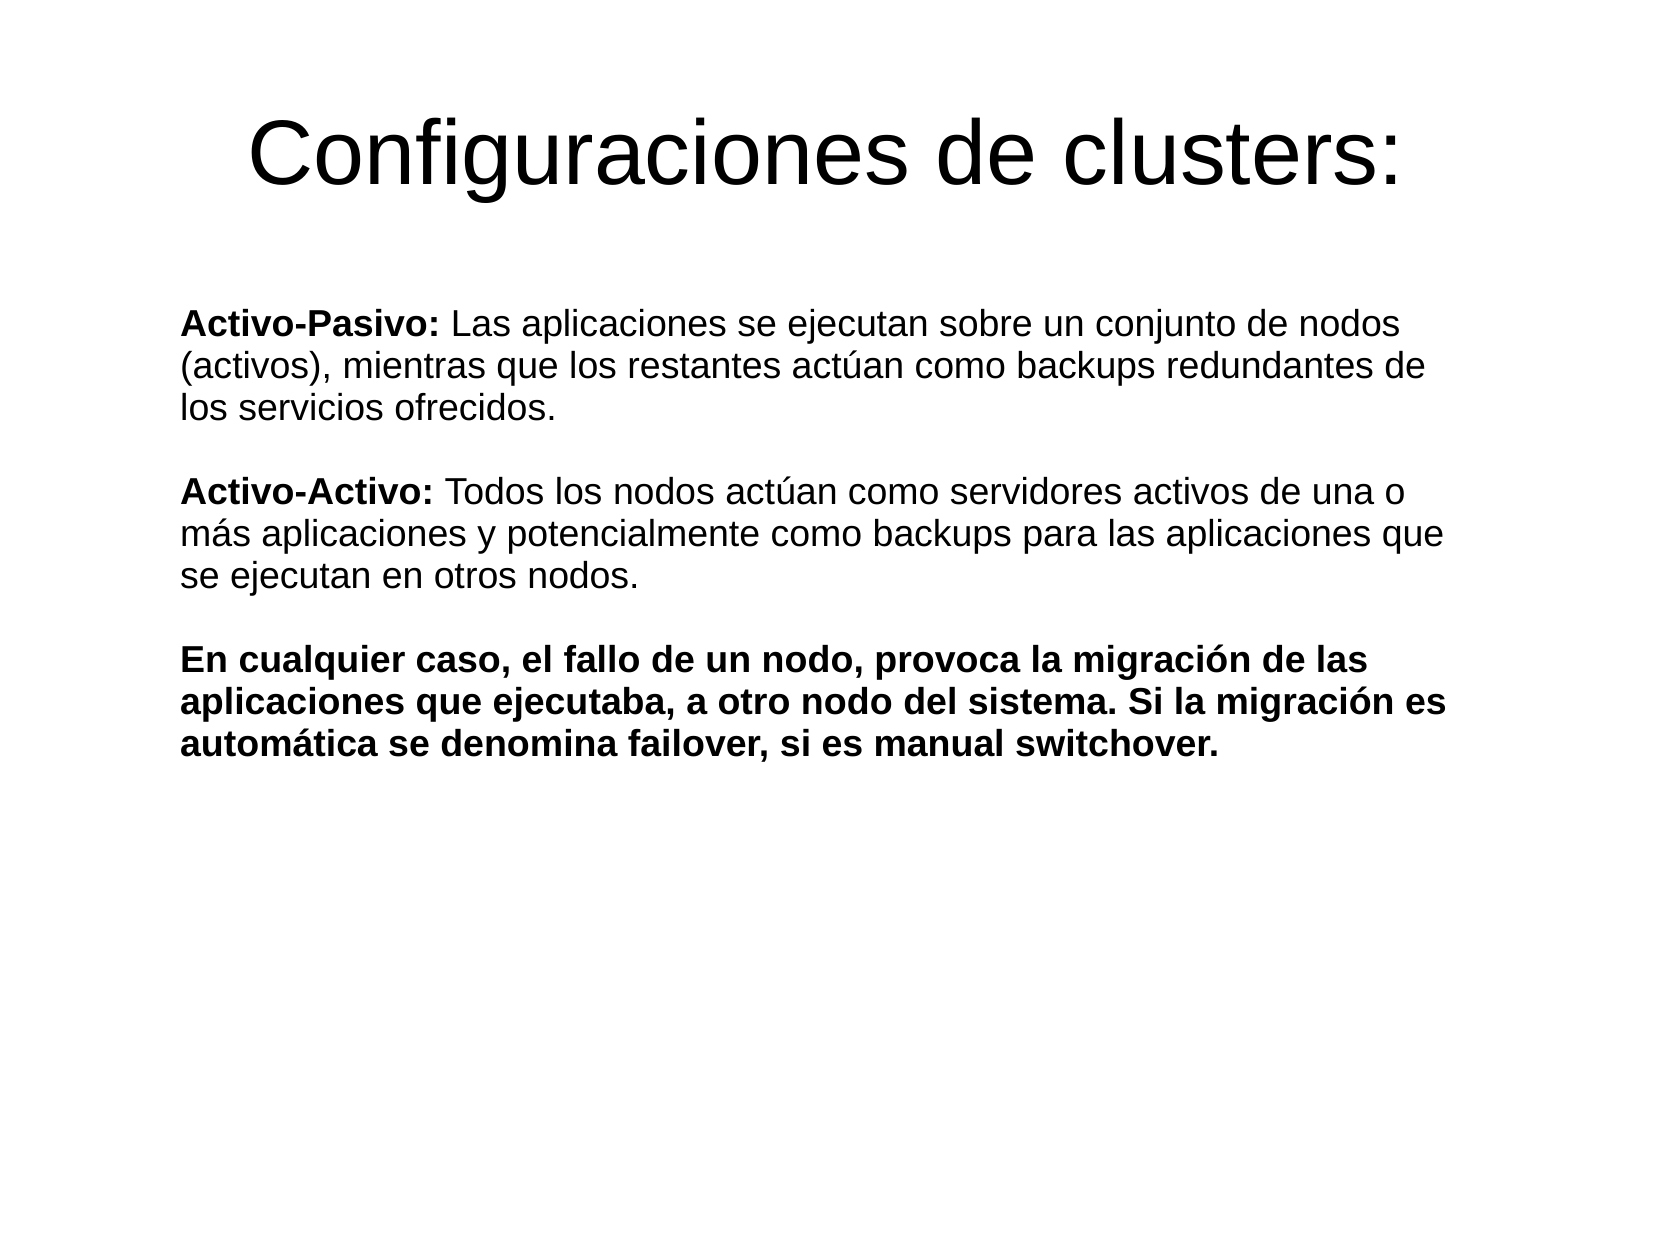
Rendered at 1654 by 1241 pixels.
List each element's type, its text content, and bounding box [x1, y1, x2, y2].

title Configuraciones de clusters: [82, 49, 1571, 257]
text_box Activo-Pasivo: Las aplicaciones se ejecutan sobre un conjunto de nodos (activos), mientras que los restantes actúan como backups redundantes de los servicios ofrecidos. Activo-Activo: Todos los nodos actúan como servidores activos de una o más aplicaciones y potencialmente como backups para las aplicaciones que se ejecutan en otros nodos. En cualquier caso, el fallo de un nodo, provoca la migración de las aplicaciones que ejecutaba, a otro nodo del sistema. Si la migración es automática se denomina failover, si es manual switchover. [165, 295, 1489, 804]
